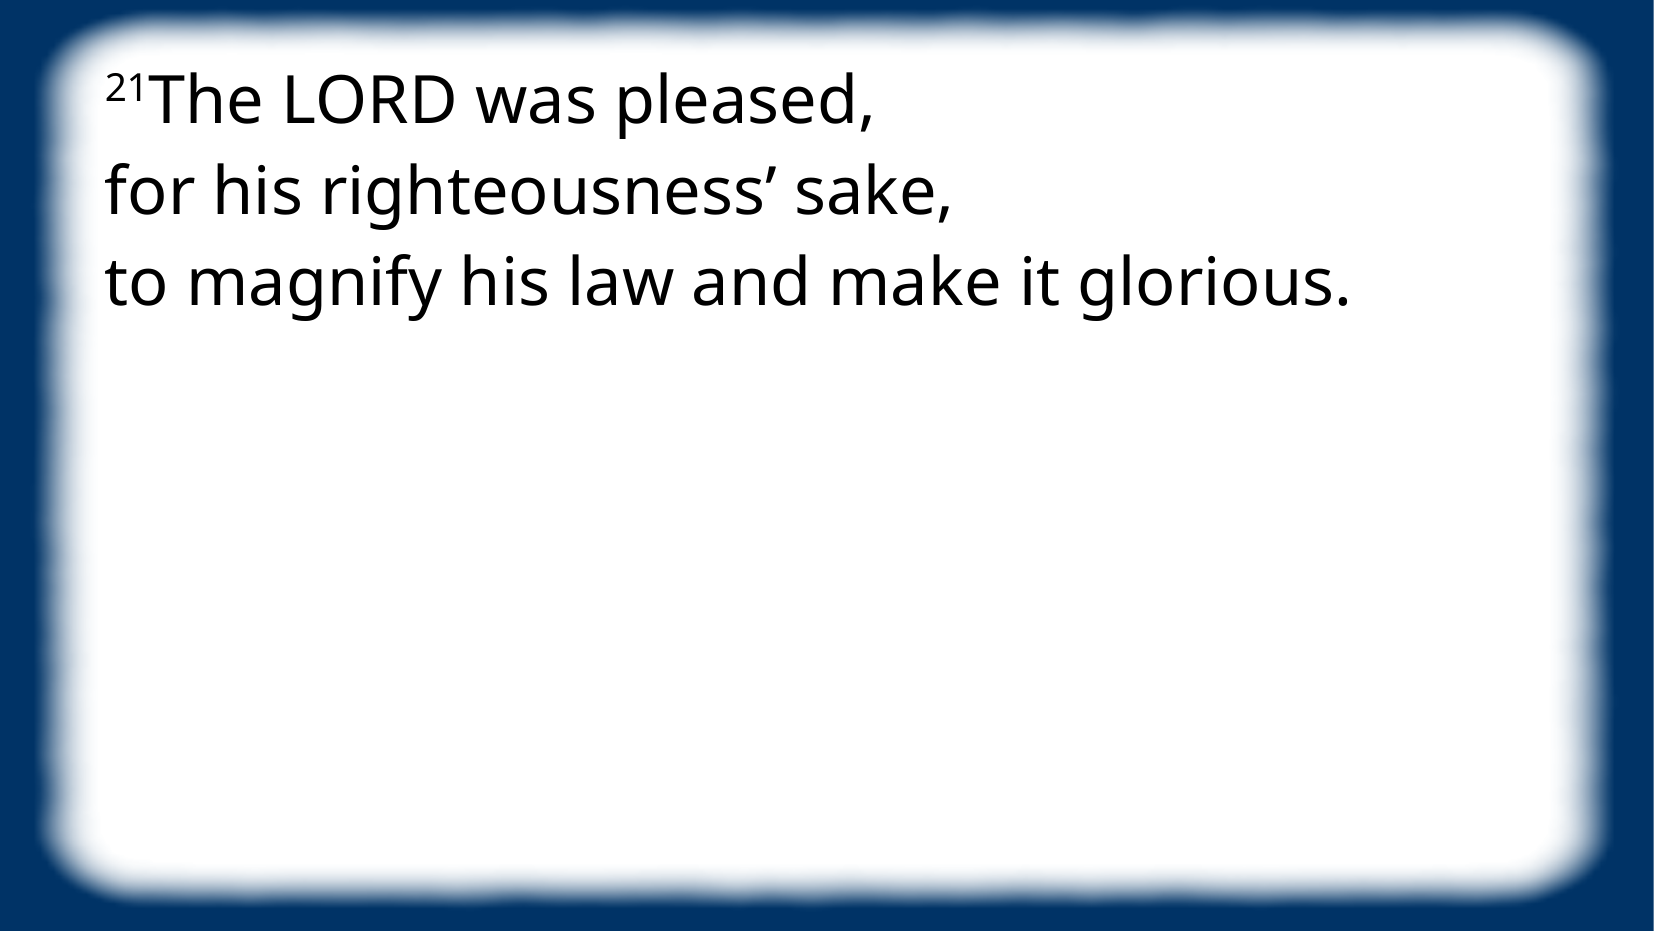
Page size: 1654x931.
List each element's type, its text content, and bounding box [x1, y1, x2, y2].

text_box 21The LORD was pleased, for his righteousness’ sake, to magnify his law and make it glorious. [90, 45, 1561, 327]
picture [0, 0, 1654, 931]
